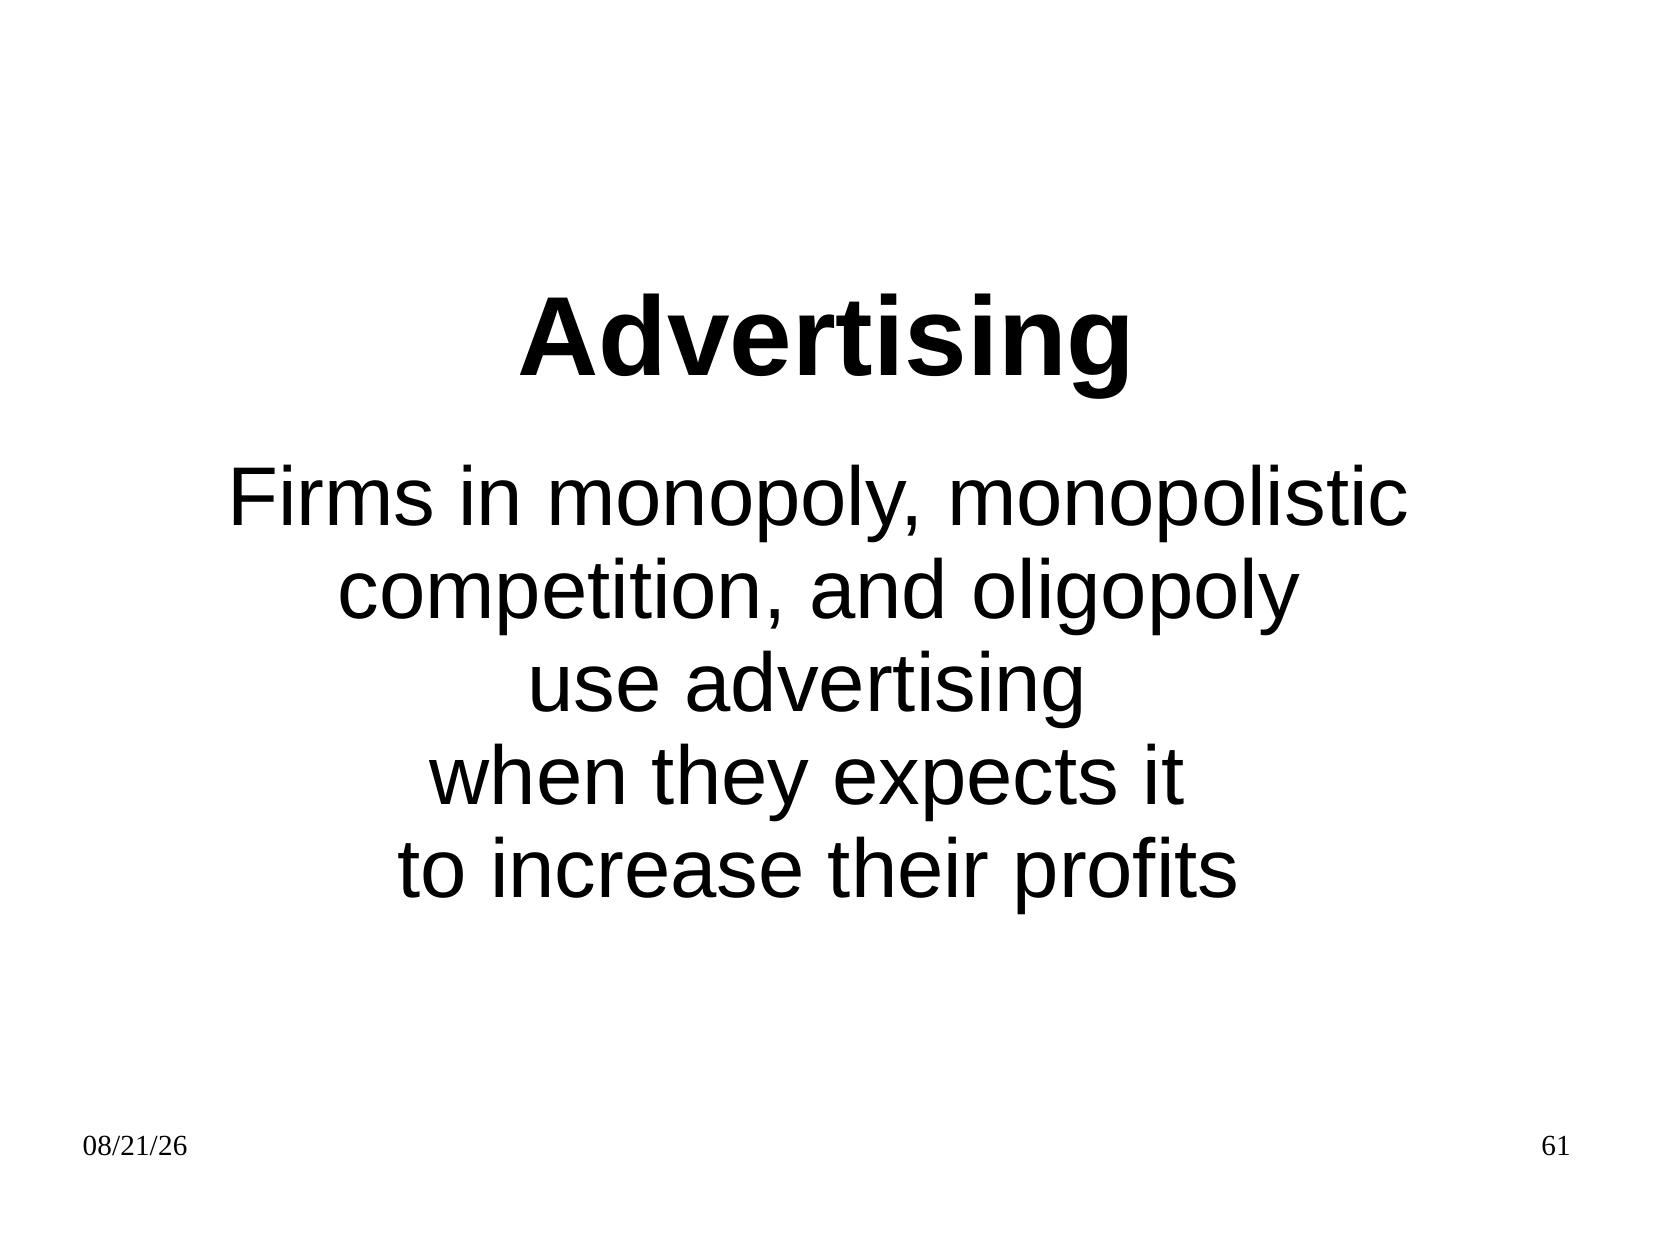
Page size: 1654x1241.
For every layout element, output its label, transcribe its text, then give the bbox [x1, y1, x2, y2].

title Advertising [82, 232, 1571, 440]
subtitle Firms in monopoly, monopolistic competition, and oligopoly use advertising when they expects it to increase their profits [75, 450, 1564, 916]
